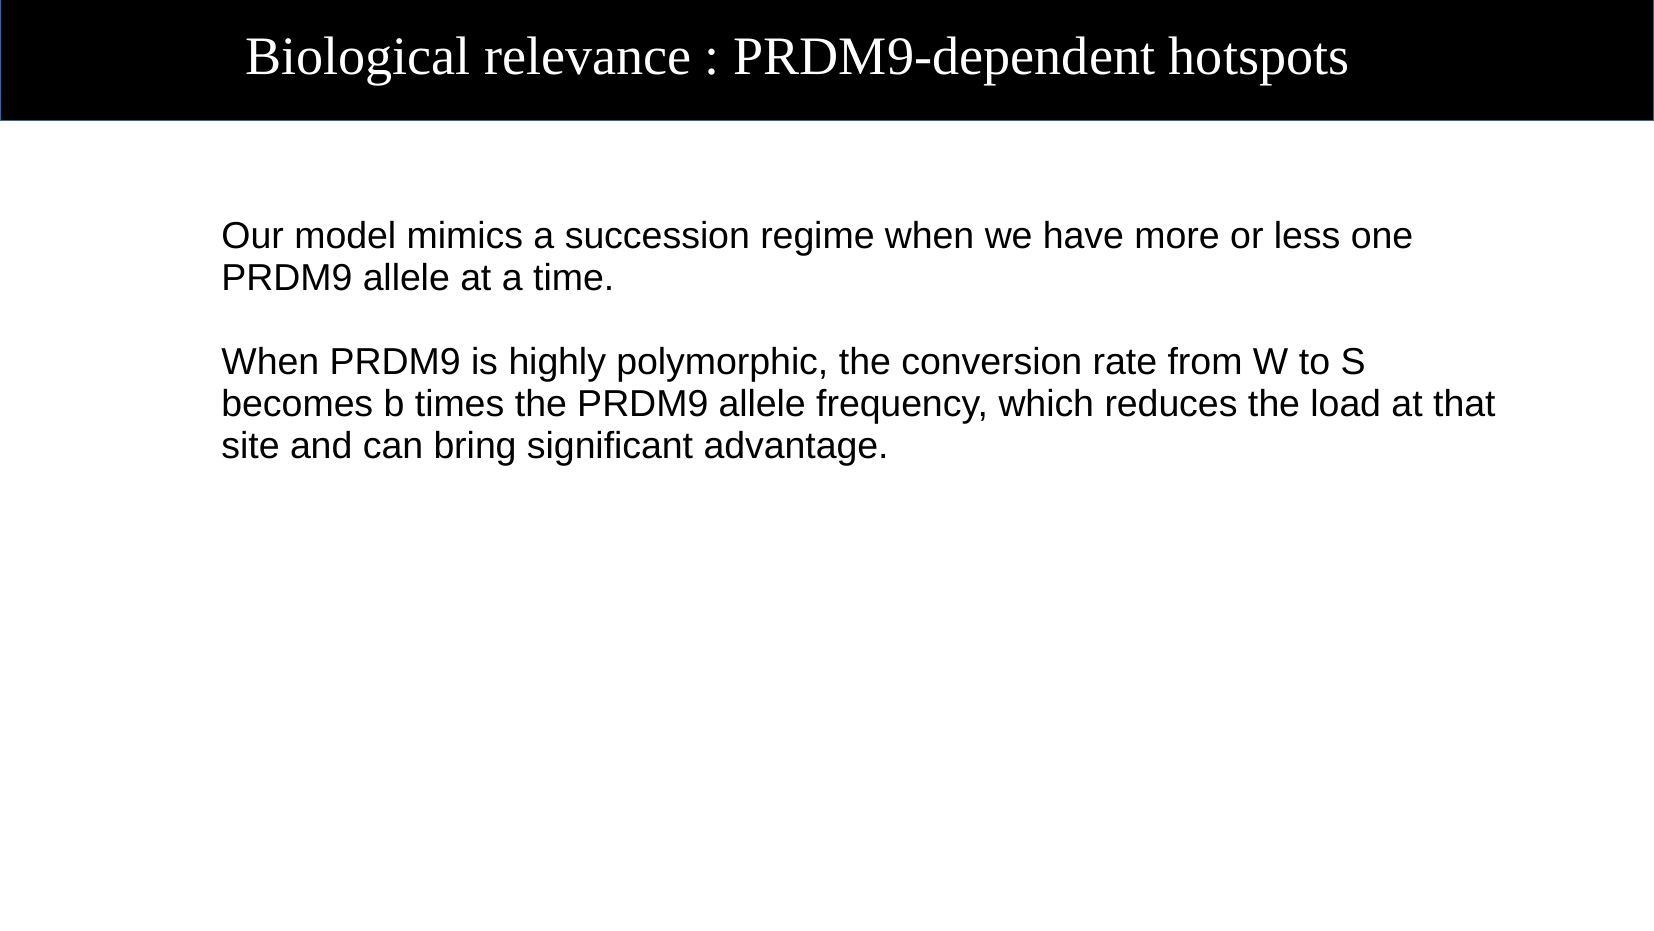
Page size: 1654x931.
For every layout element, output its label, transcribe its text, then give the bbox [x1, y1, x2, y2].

text_box Our model mimics a succession regime when we have more or less one PRDM9 allele at a time. When PRDM9 is highly polymorphic, the conversion rate from W to S becomes b times the PRDM9 allele frequency, which reduces the load at that site and can bring significant advantage. [206, 165, 1518, 803]
text_box [0, 0, 1654, 121]
text_box Biological relevance : PRDM9-dependent hotspots [230, 18, 1412, 154]
